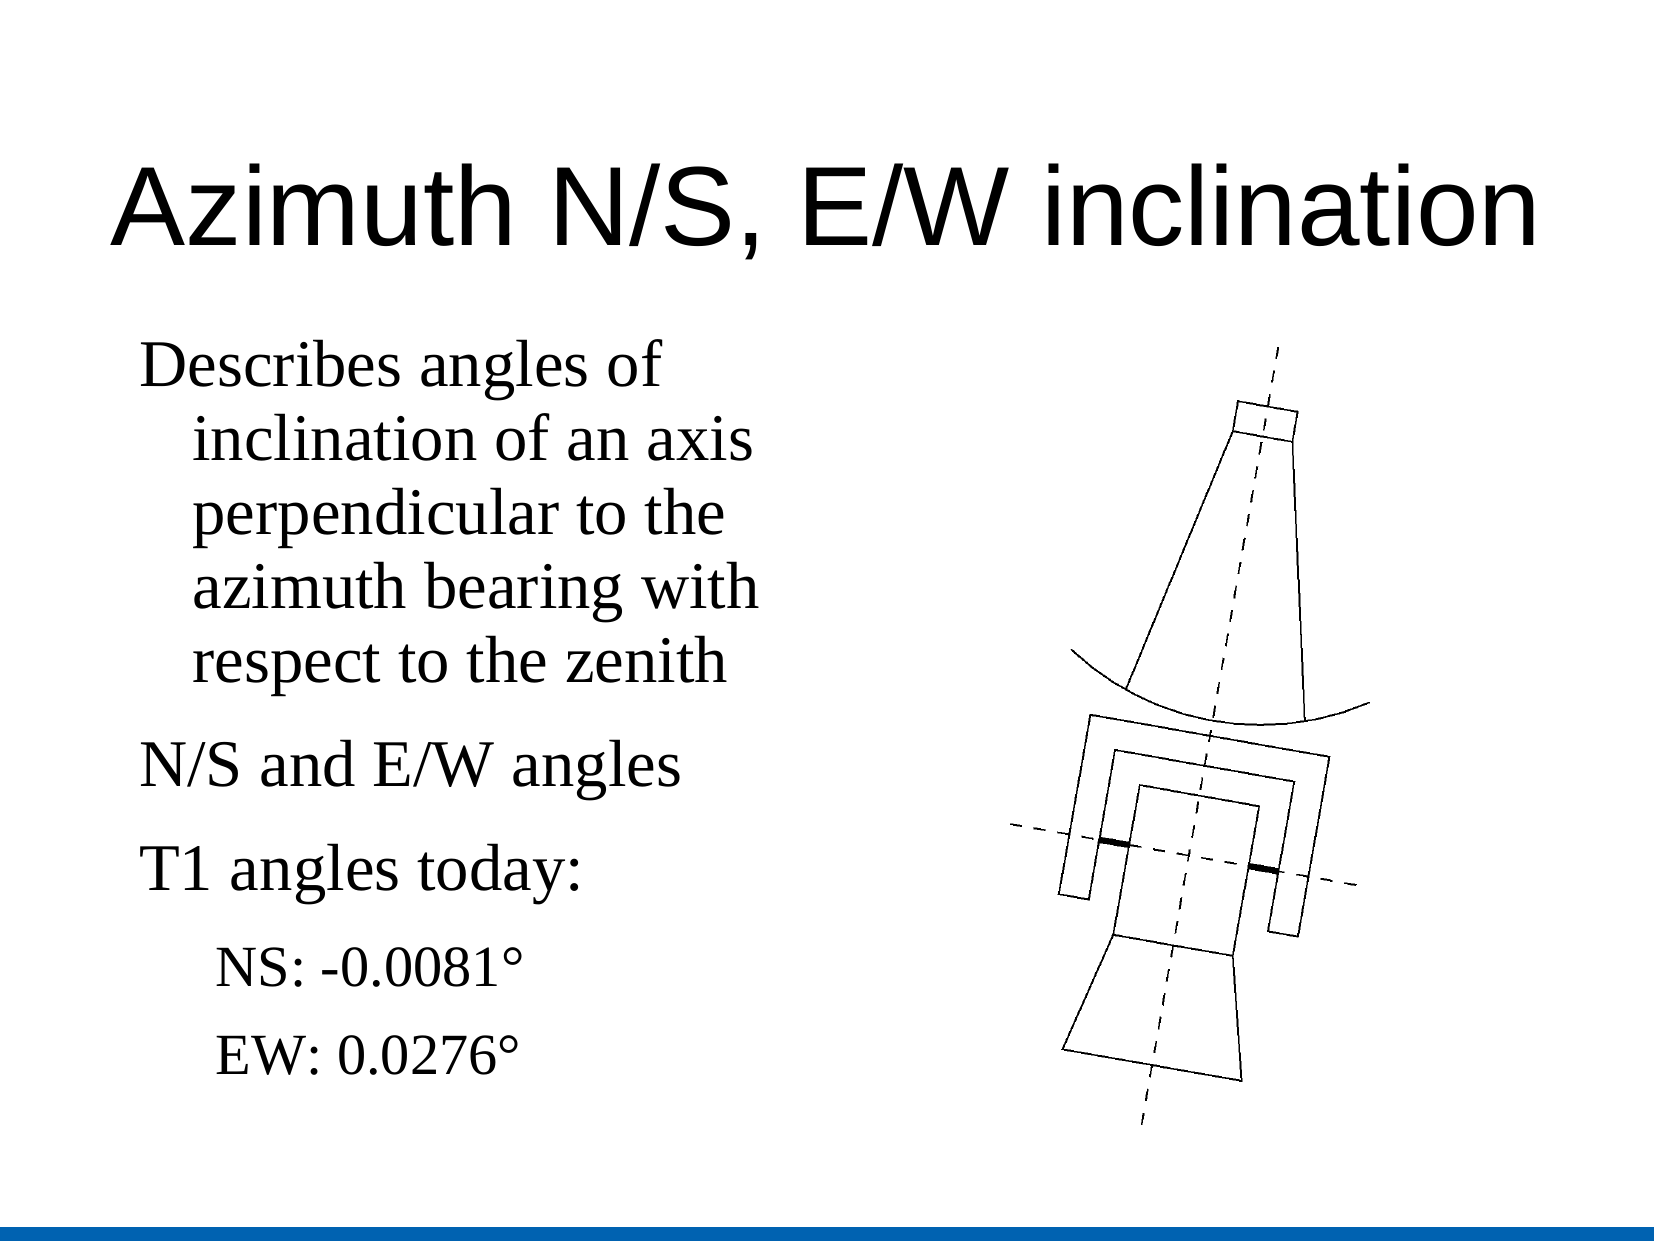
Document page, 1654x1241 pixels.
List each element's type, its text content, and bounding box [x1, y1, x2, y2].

list Describes angles of inclination of an axis perpendicular to the azimuth bearing with respect to the zenith N/S and E/W angles T1 angles today: NS: -0.0081° EW: 0.0276° [121, 327, 811, 1146]
title Azimuth N/S, E/W inclination [97, 102, 1556, 311]
picture [1007, 344, 1371, 1127]
